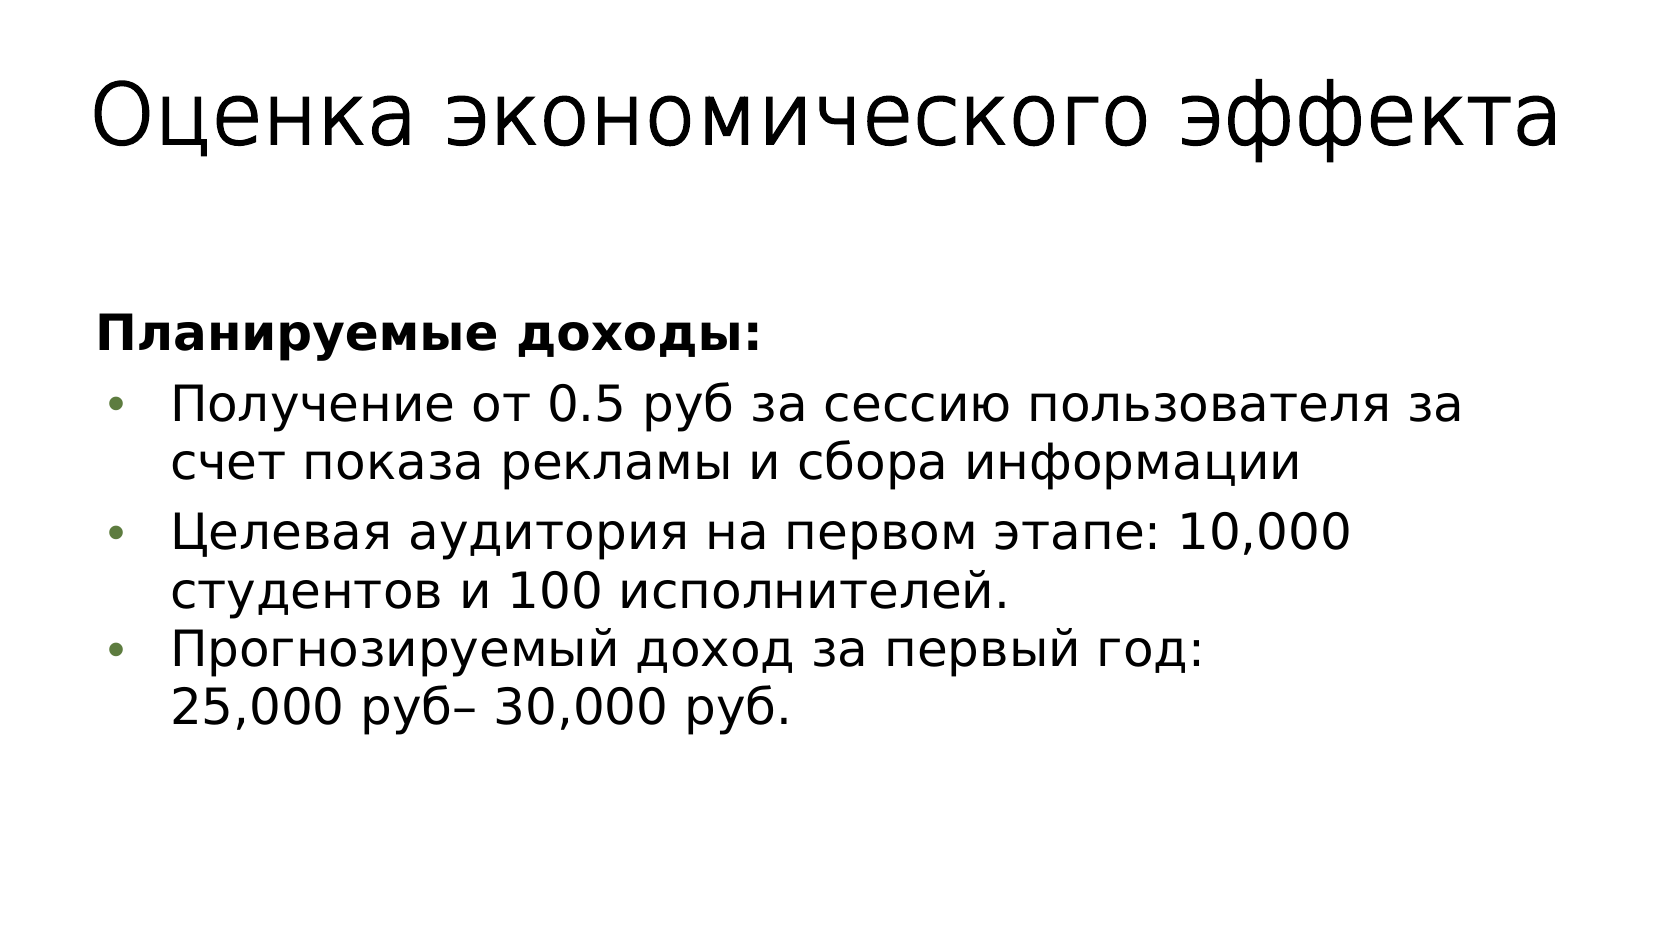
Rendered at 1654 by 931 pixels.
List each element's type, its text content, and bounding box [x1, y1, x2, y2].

text_box Планируемые доходы: Получение от 0.5 руб за сессию пользователя за счет показа рекламы и сбора информации Целевая аудитория на первом этапе: 10,000 студентов и 100 исполнителей. Прогнозируемый доход за первый год: 25,000 руб– 30,000 руб. [75, 293, 1501, 788]
title Оценка экономического эффекта [82, 12, 1571, 218]
